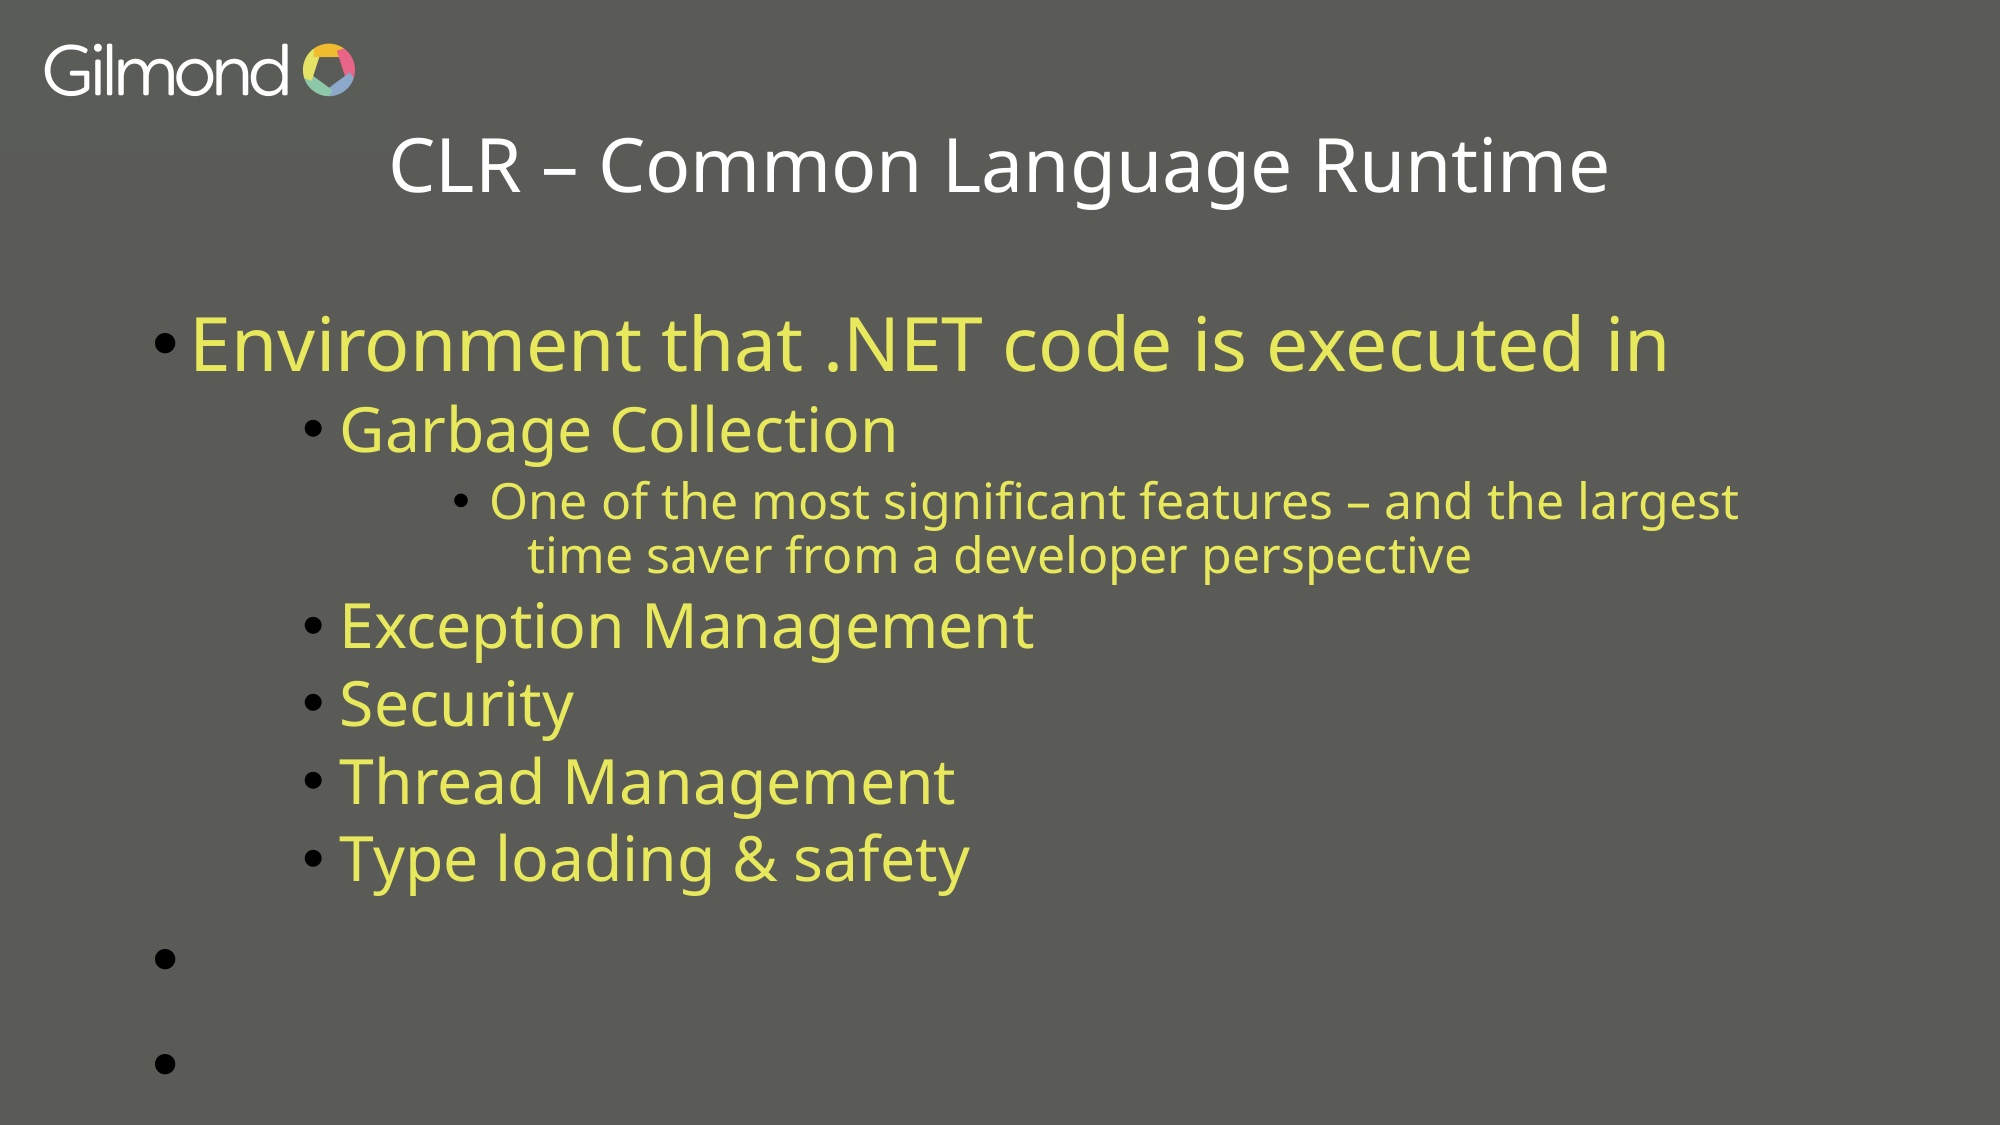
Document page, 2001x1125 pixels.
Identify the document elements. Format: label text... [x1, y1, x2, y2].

list Environment that .NET code is executed in Garbage Collection One of the most significant features – and the largest time saver from a developer perspective Exception Management Security Thread Management Type loading & safety [137, 299, 1863, 1014]
title CLR – Common Language Runtime [137, 59, 1863, 278]
picture [0, 0, 399, 149]
